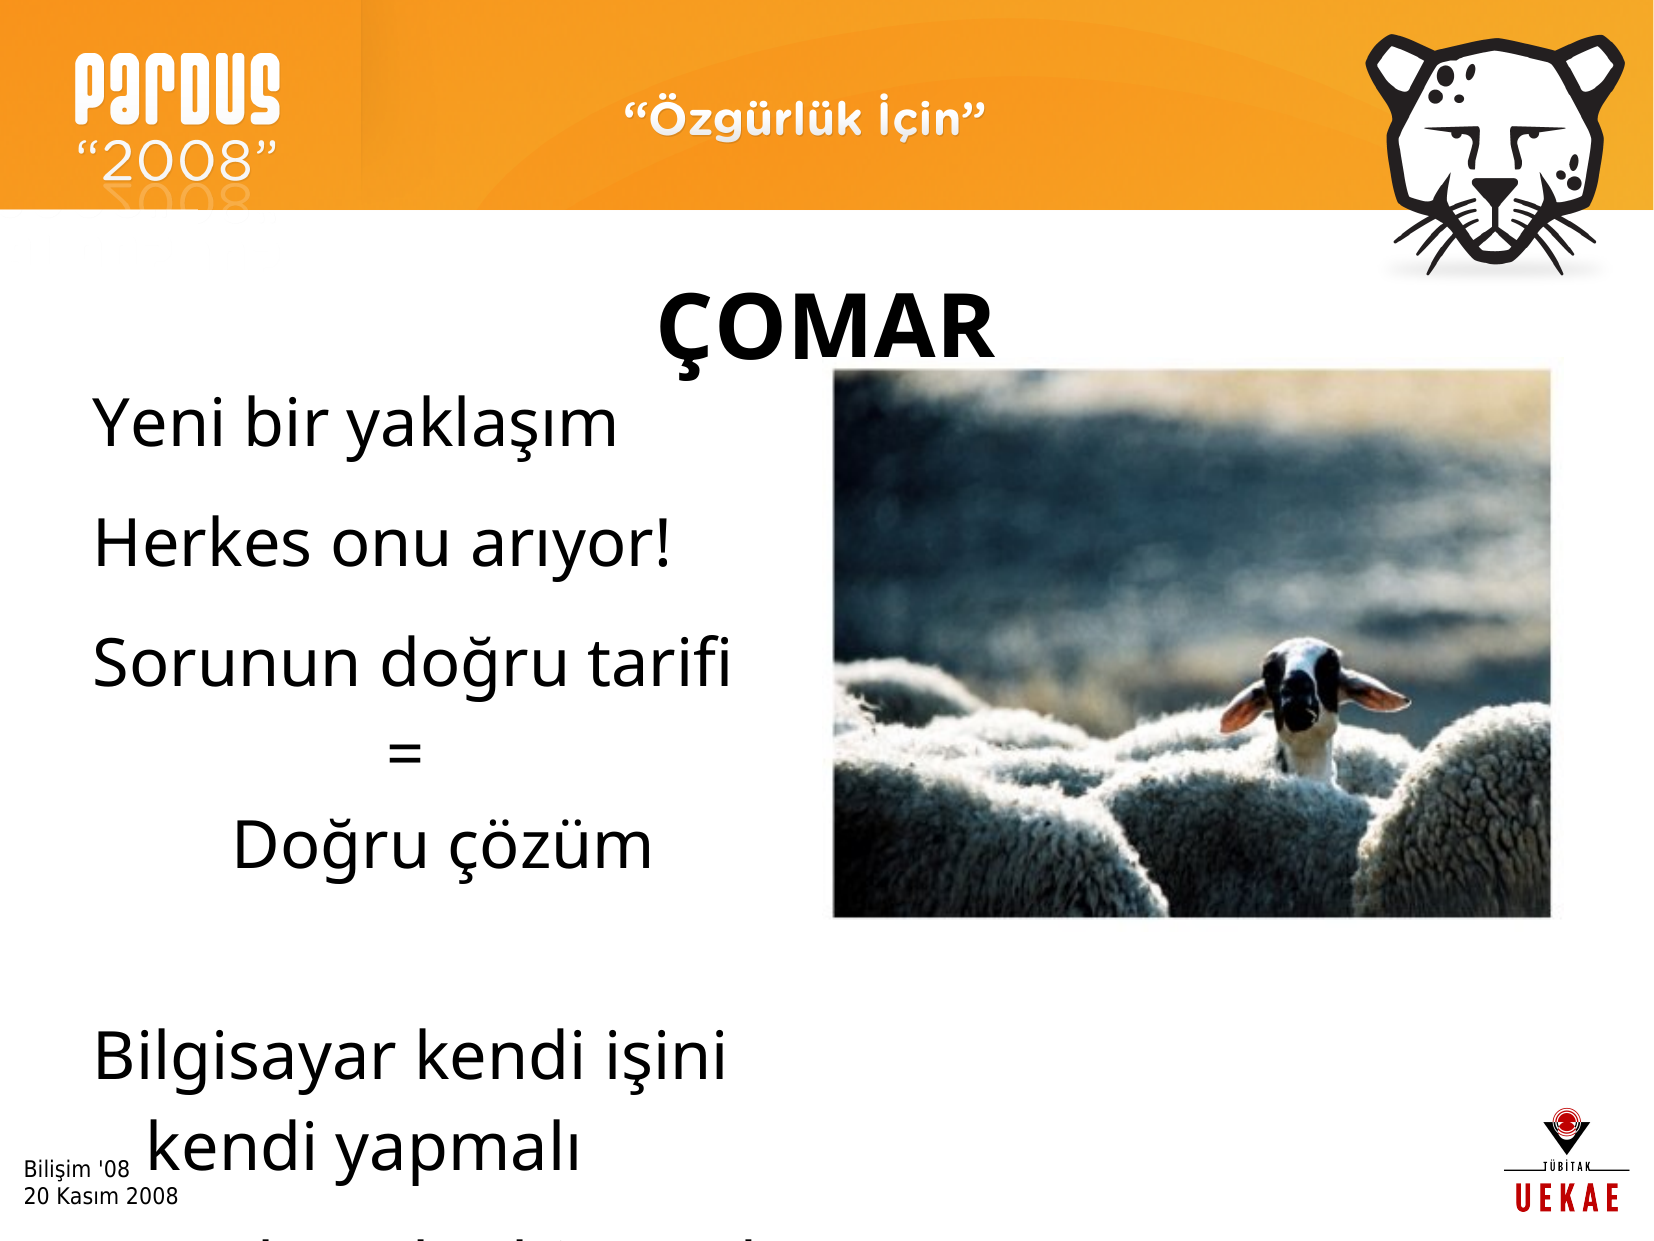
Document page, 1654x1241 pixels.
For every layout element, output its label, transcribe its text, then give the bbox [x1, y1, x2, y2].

list Yeni bir yaklaşım Herkes onu arıyor! Sorunun doğru tarifi = Doğru çözüm Bilgisayar kendi işini kendi yapmalı Uygulamalar bir arada çalışabilmeli [75, 375, 826, 1101]
title ÇOMAR [82, 220, 1571, 428]
picture [0, 0, 1654, 293]
picture [822, 357, 1564, 932]
picture [1500, 1104, 1634, 1215]
